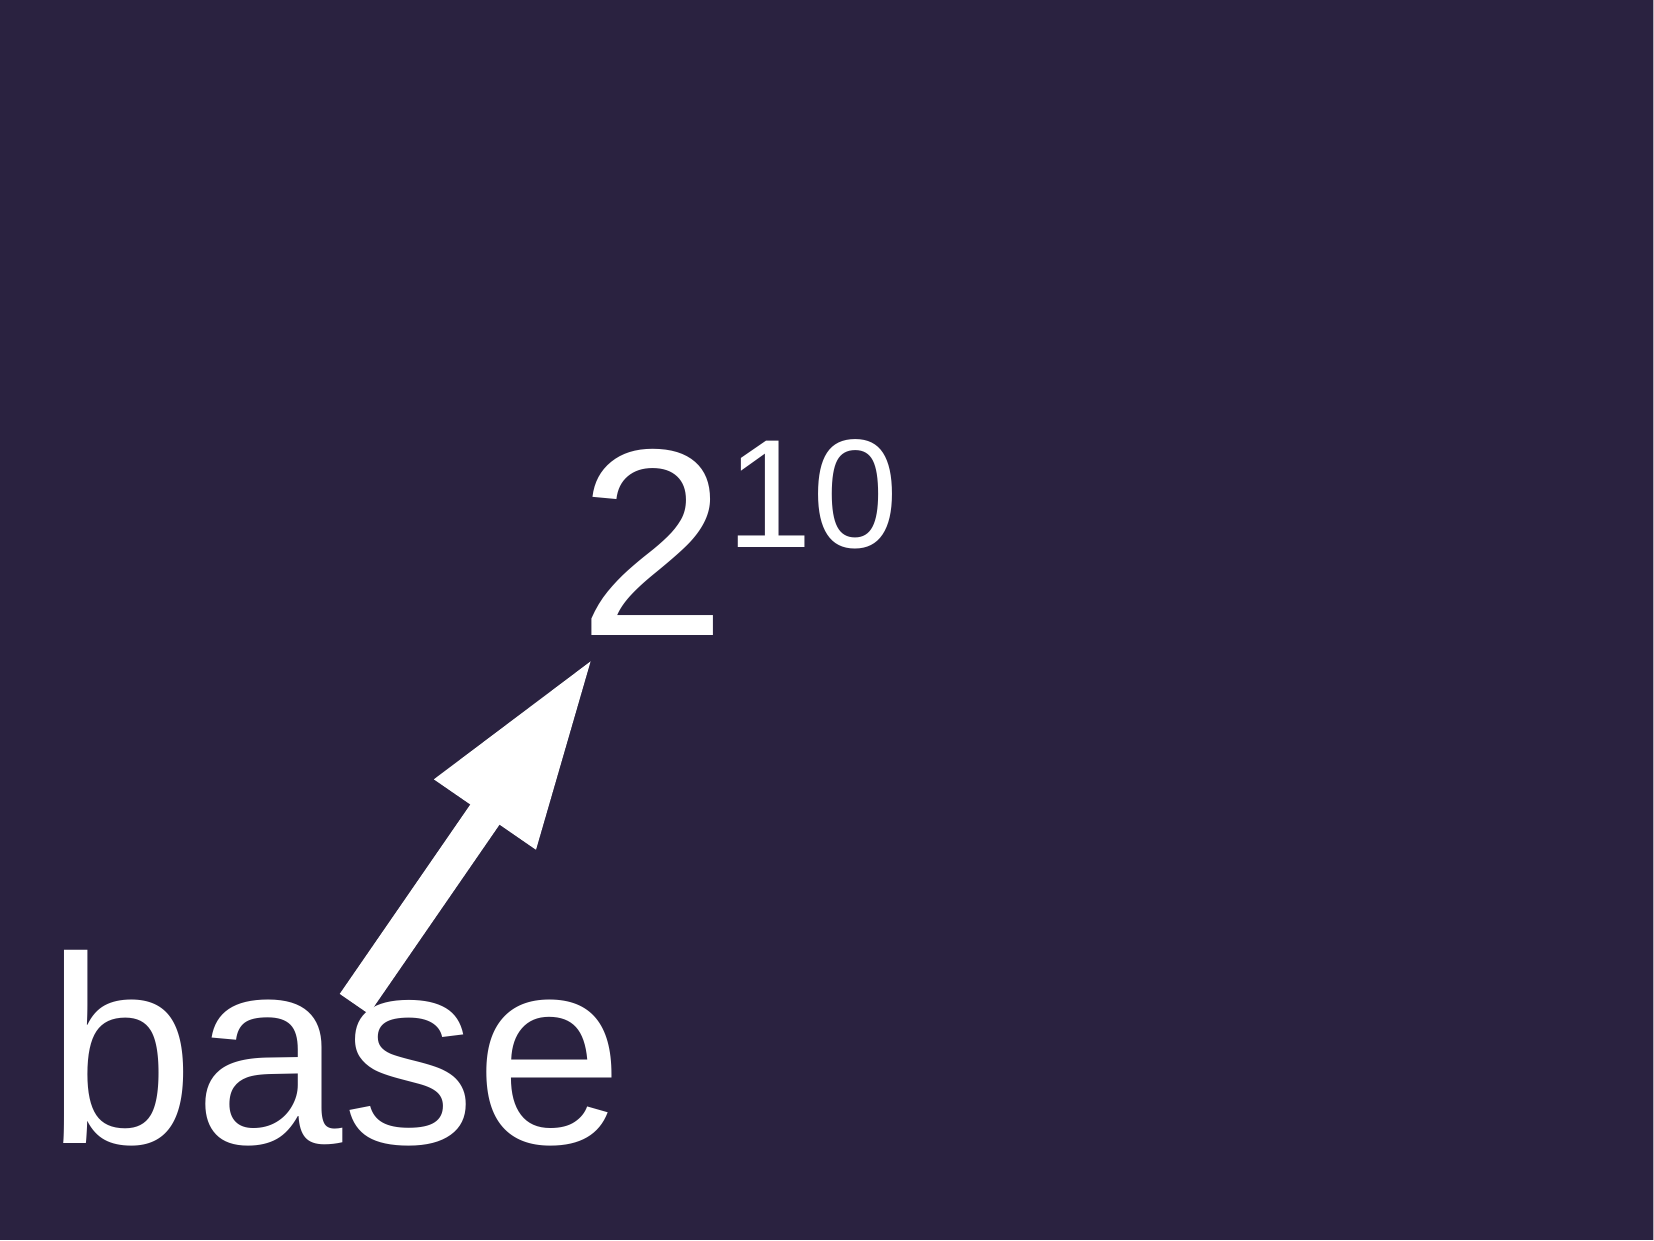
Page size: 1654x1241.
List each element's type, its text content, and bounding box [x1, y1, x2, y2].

title 210 [578, 307, 1654, 780]
title base [46, 814, 1654, 1241]
